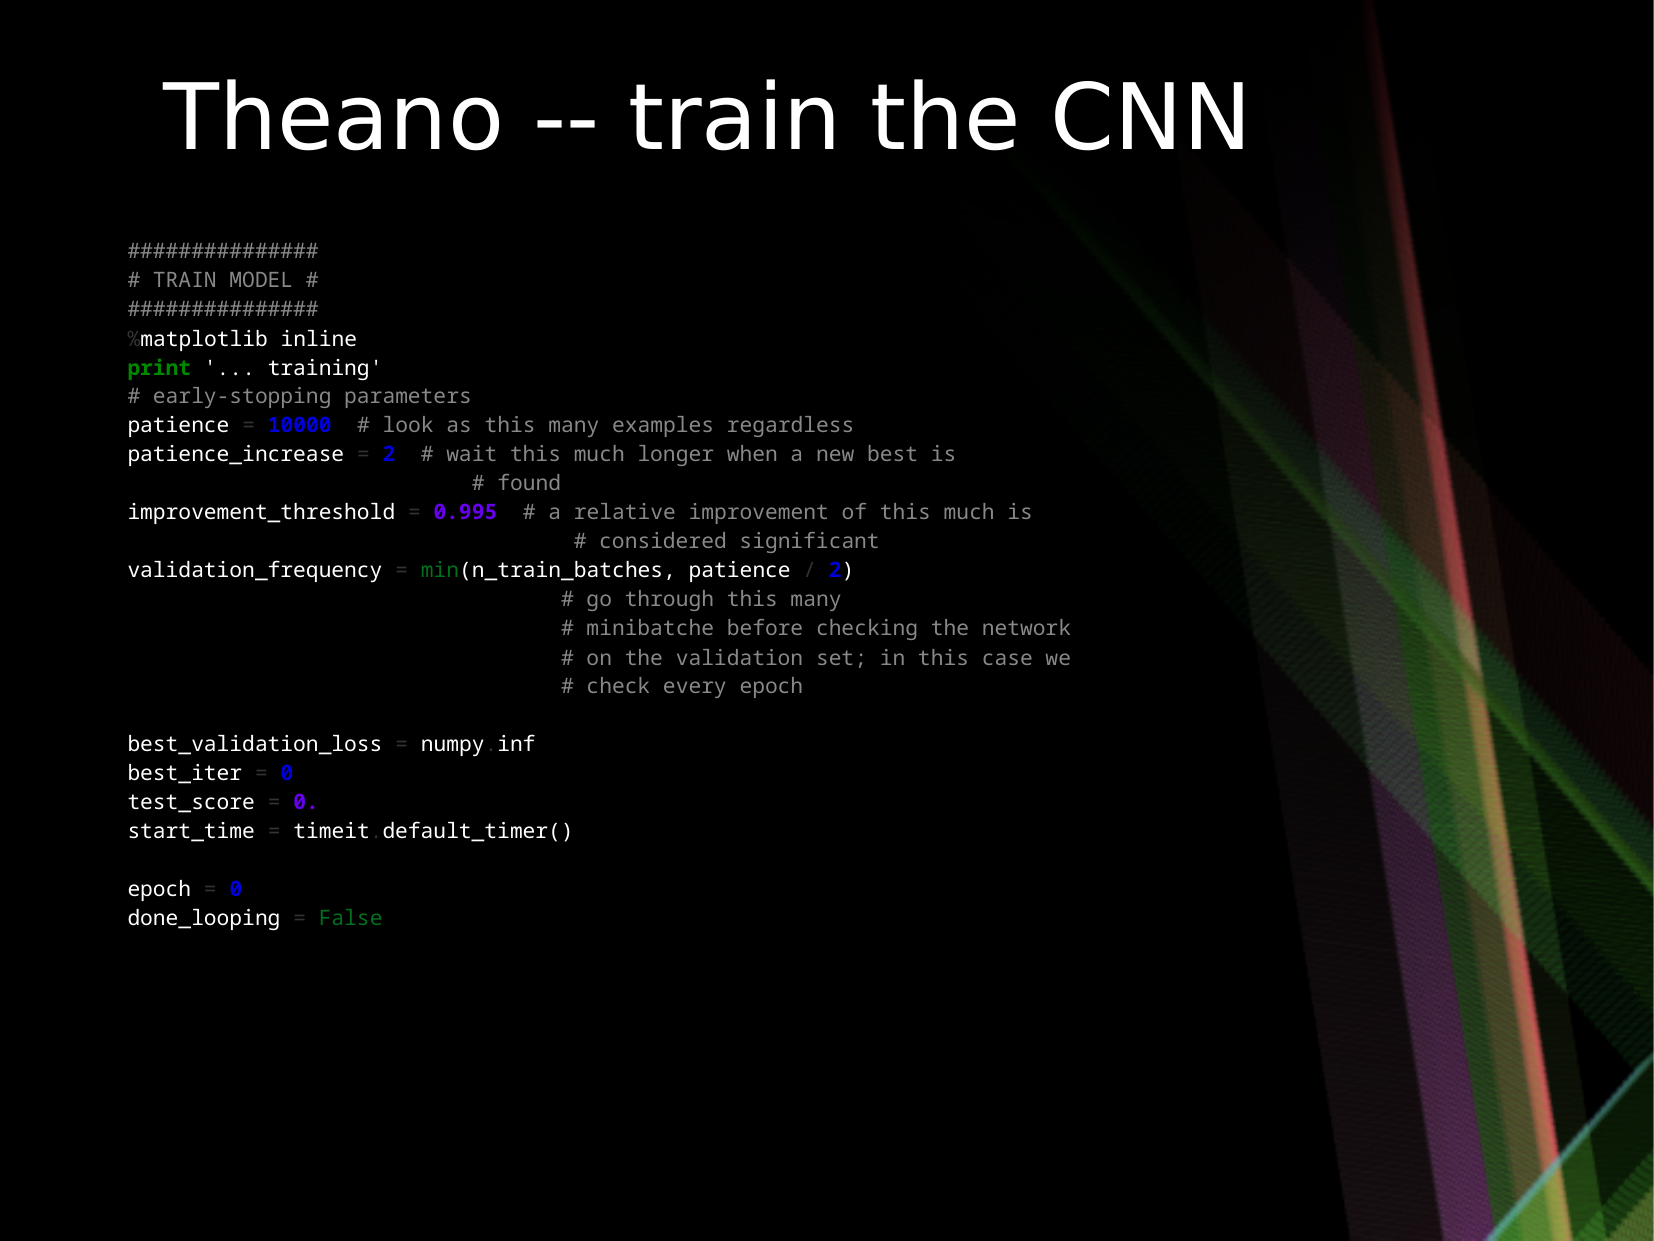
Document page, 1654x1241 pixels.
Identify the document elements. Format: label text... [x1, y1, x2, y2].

title Theano -- train the CNN [118, 29, 1300, 207]
list ############### # TRAIN MODEL # ############### %matplotlib inline print '... training' # early-stopping parameters patience = 10000 # look as this many examples regardless patience_increase = 2 # wait this much longer when a new best is # found improvement_threshold = 0.995 # a relative improvement of this much is # considered significant validation_frequency = min(n_train_batches, patience / 2) # go through this many # minibatche before checking the network # on the validation set; in this case we # check every epoch best_validation_loss = numpy.inf best_iter = 0 test_score = 0. start_time = timeit.default_timer() epoch = 0 done_looping = False [118, 236, 1418, 945]
picture [0, 0, 1654, 1241]
